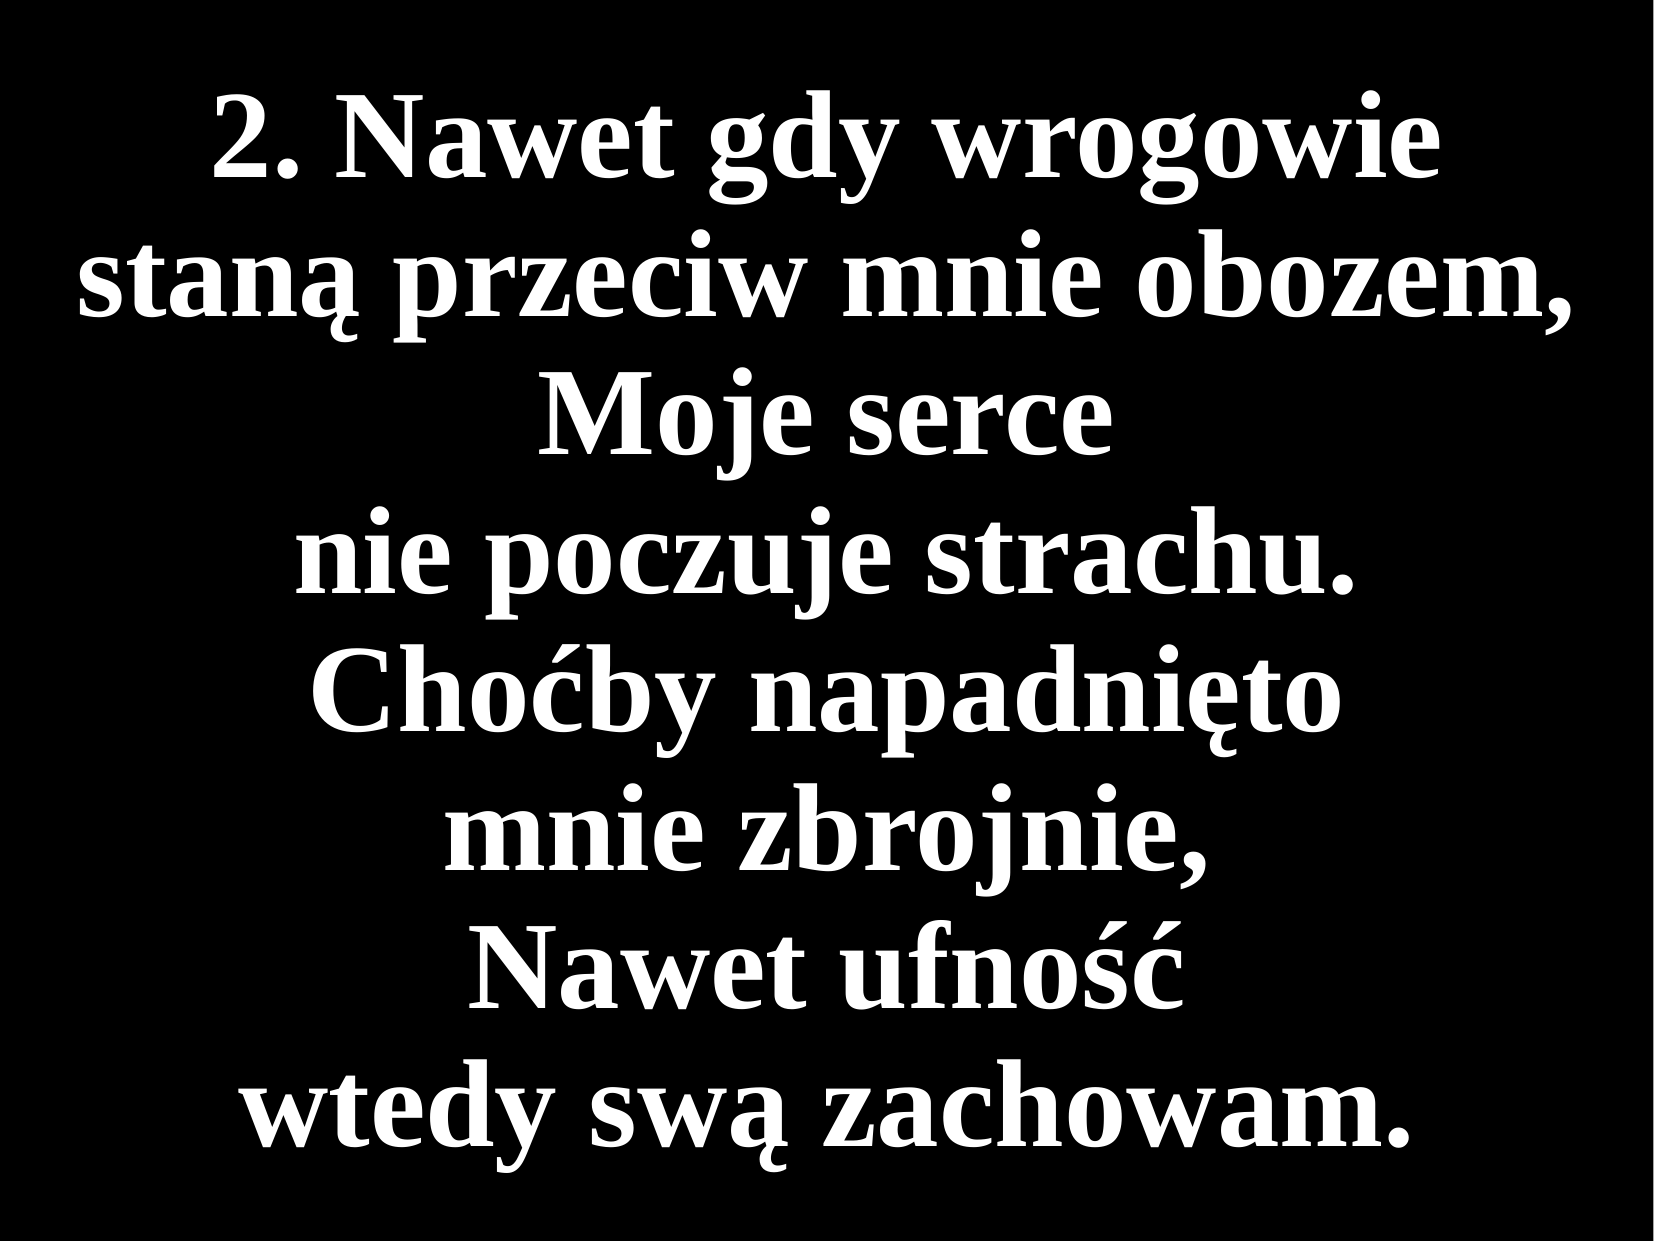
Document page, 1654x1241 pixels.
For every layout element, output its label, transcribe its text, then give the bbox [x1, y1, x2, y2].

title 2. Nawet gdy wrogowie staną przeciw mnie obozem, Moje serce nie poczuje strachu. Choćby napadnięto mnie zbrojnie, Nawet ufność wtedy swą zachowam. [0, 0, 1654, 1241]
